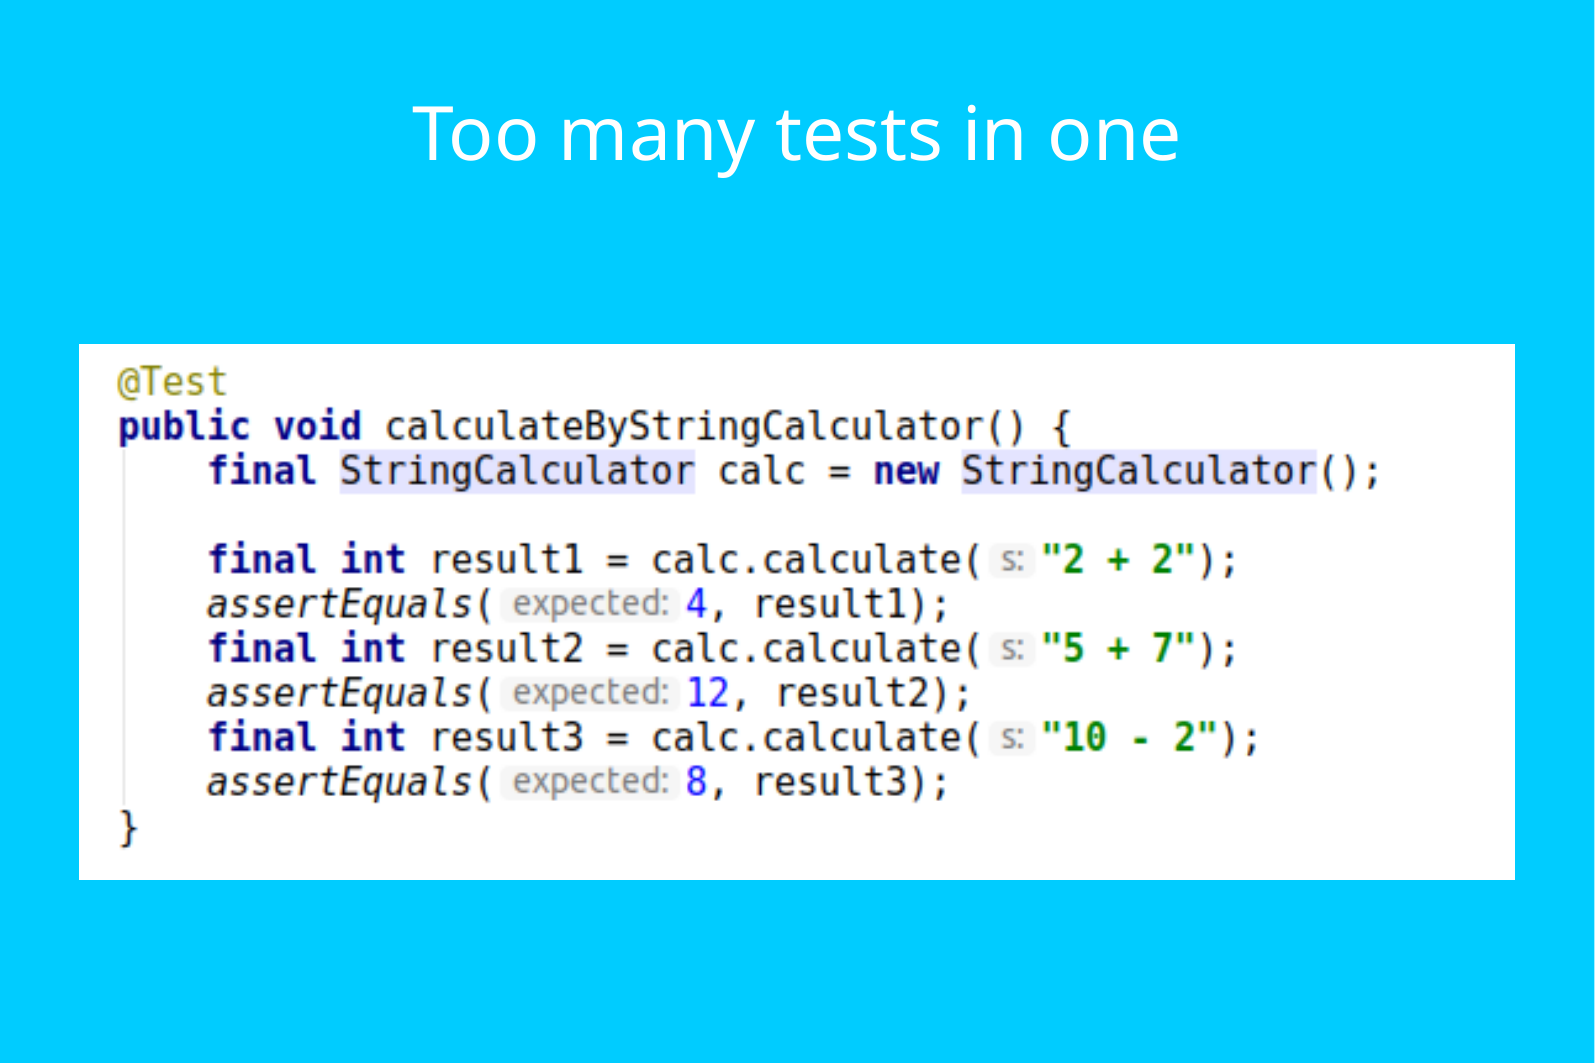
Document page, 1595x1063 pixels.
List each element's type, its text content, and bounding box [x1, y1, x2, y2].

title Too many tests in one [79, 42, 1515, 220]
picture [80, 345, 1514, 879]
